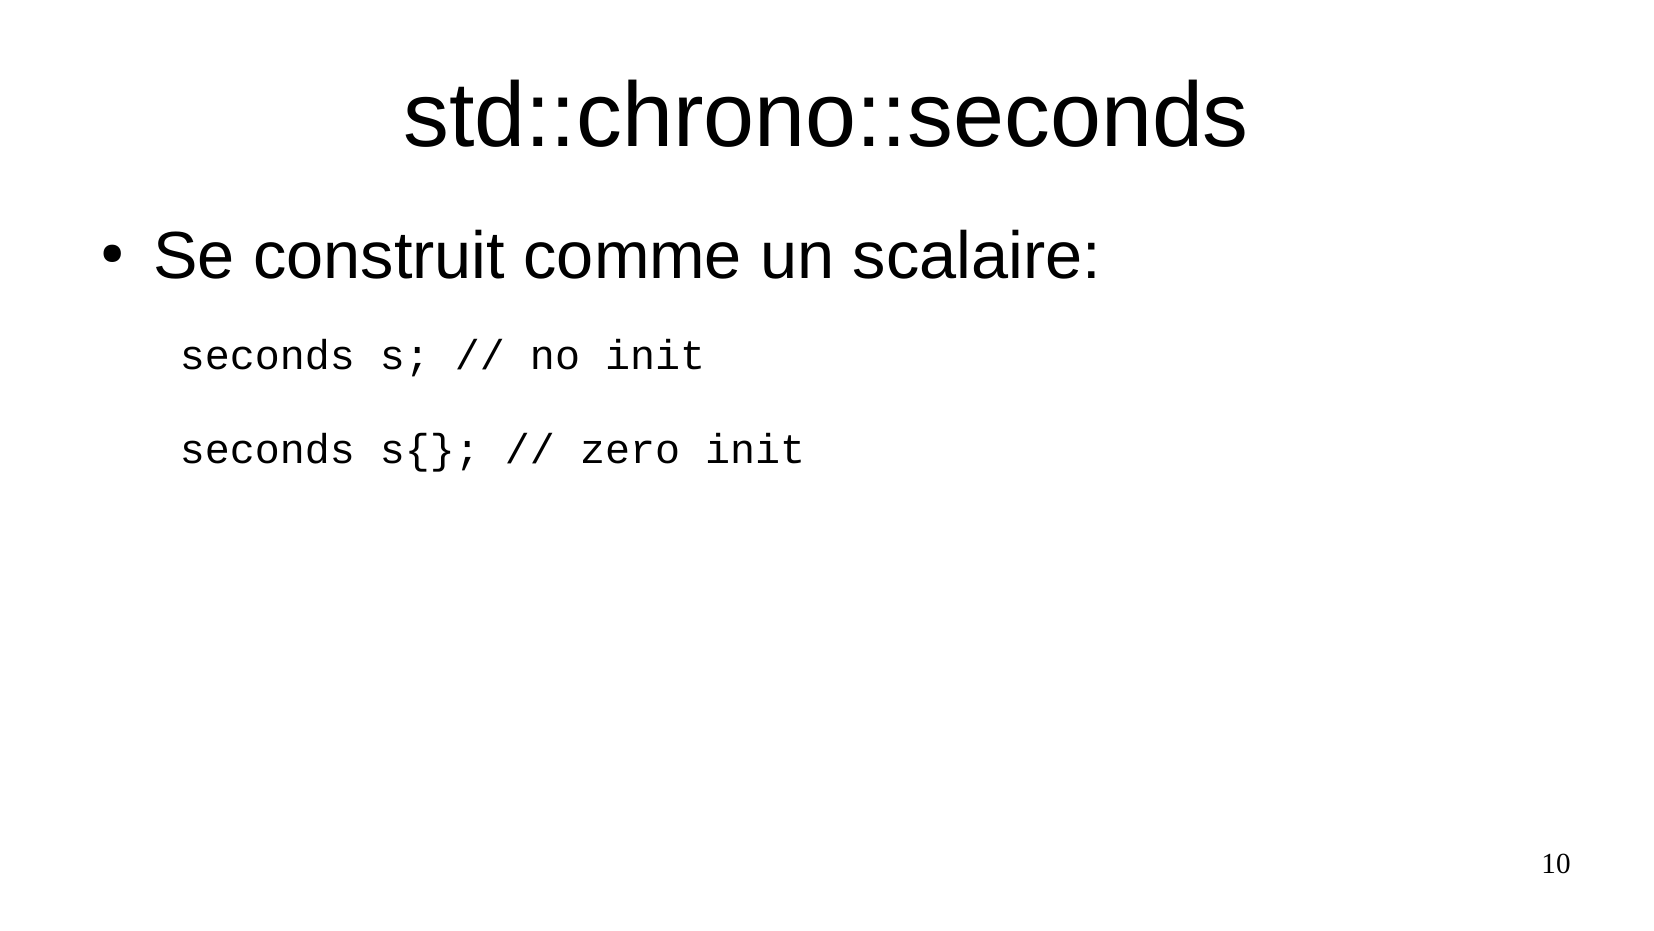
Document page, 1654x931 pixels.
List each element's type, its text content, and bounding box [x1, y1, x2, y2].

title std::chrono::seconds [82, 37, 1571, 193]
text_box seconds s; // no init seconds s{}; // zero init [165, 327, 1441, 796]
list Se construit comme un scalaire: [82, 217, 1571, 758]
